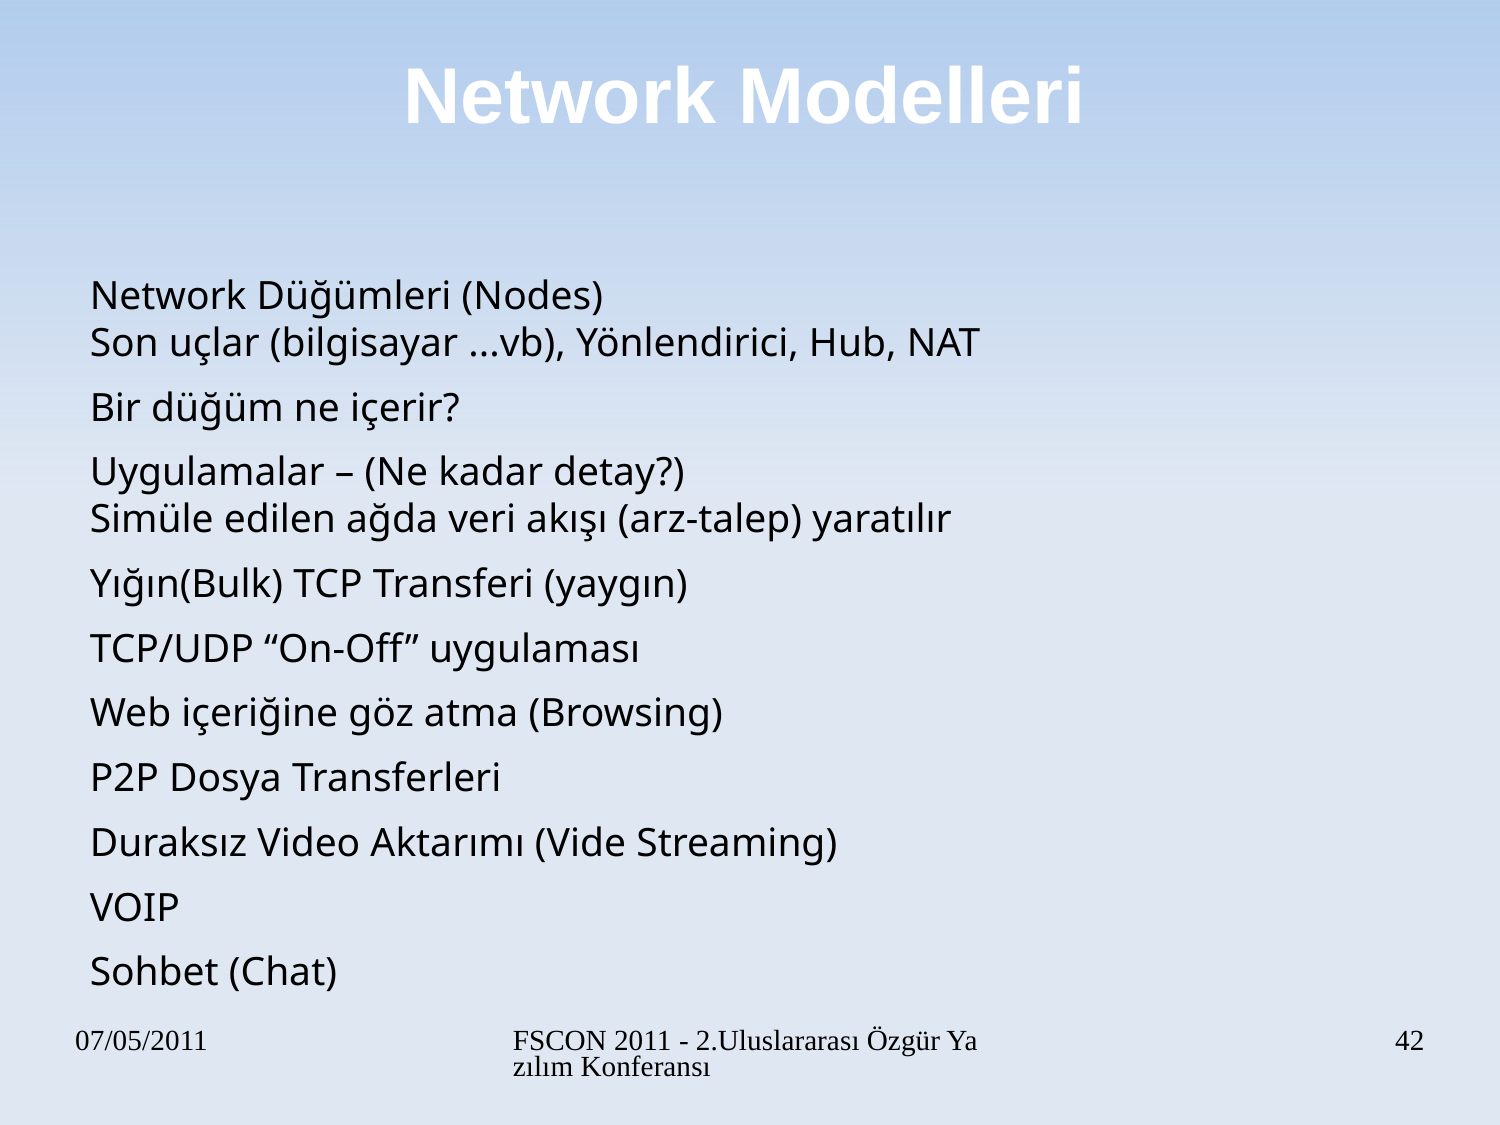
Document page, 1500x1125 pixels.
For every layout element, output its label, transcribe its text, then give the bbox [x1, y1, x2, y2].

list Network Düğümleri (Nodes) Son uçlar (bilgisayar ...vb), Yönlendirici, Hub, NAT Bir düğüm ne içerir? Uygulamalar – (Ne kadar detay?) Simüle edilen ağda veri akışı (arz-talep) yaratılır Yığın(Bulk) TCP Transferi (yaygın) TCP/UDP “On-Off” uygulaması Web içeriğine göz atma (Browsing) P2P Dosya Transferleri Duraksız Video Aktarımı (Vide Streaming) VOIP Sohbet (Chat) [75, 263, 1426, 1006]
title Network Modelleri [69, 0, 1420, 188]
picture [0, 0, 1500, 1125]
